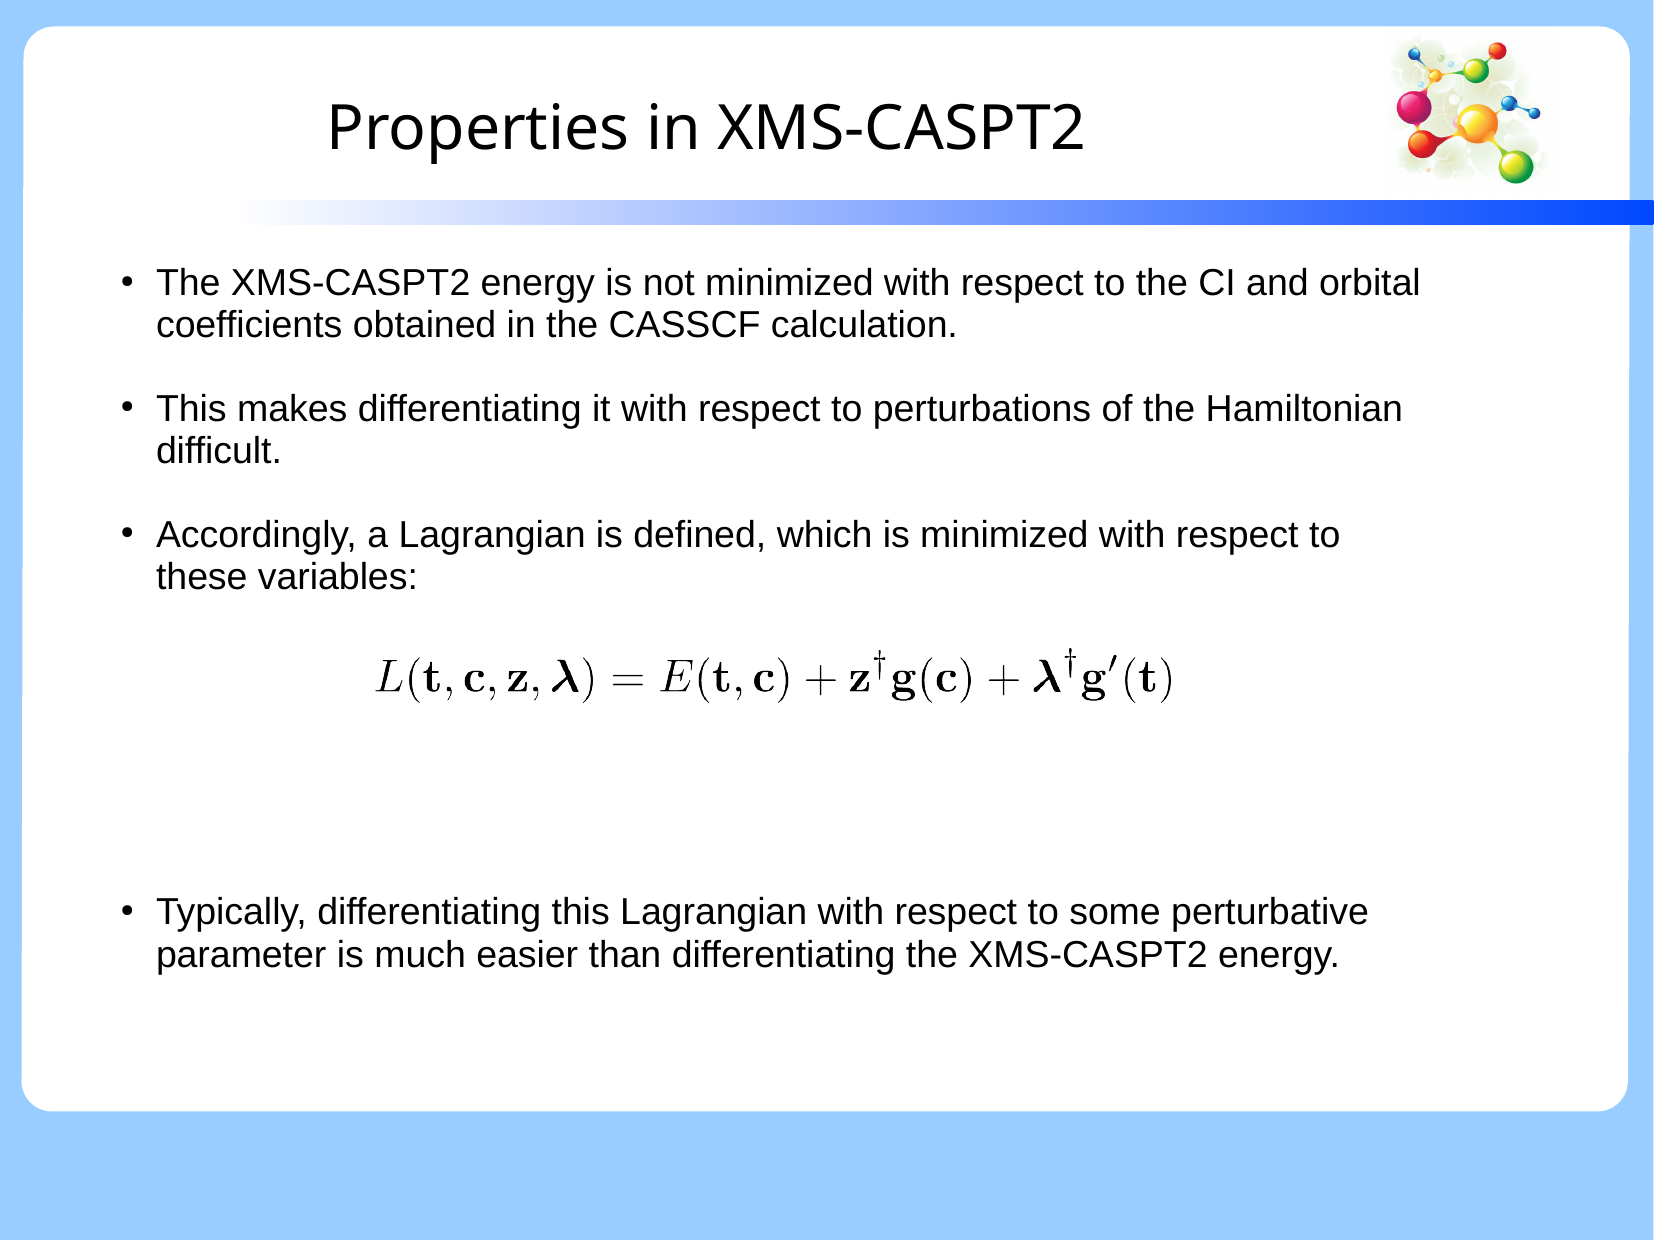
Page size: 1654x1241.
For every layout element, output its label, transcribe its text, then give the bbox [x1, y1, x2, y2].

picture [375, 648, 1171, 703]
title Properties in XMS-CASPT2 [82, 49, 1332, 201]
table_cell [873, 201, 877, 224]
picture [1382, 29, 1556, 195]
text_box The XMS-CASPT2 energy is not minimized with respect to the CI and orbital coefficients obtained in the CASSCF calculation. This makes differentiating it with respect to perturbations of the Hamiltonian difficult. Accordingly, a Lagrangian is defined, which is minimized with respect to these variables: Typically, differentiating this Lagrangian with respect to some perturbative parameter is much easier than differentiating the XMS-CASPT2 energy. [105, 253, 1456, 1241]
table_cell [956, 201, 961, 224]
